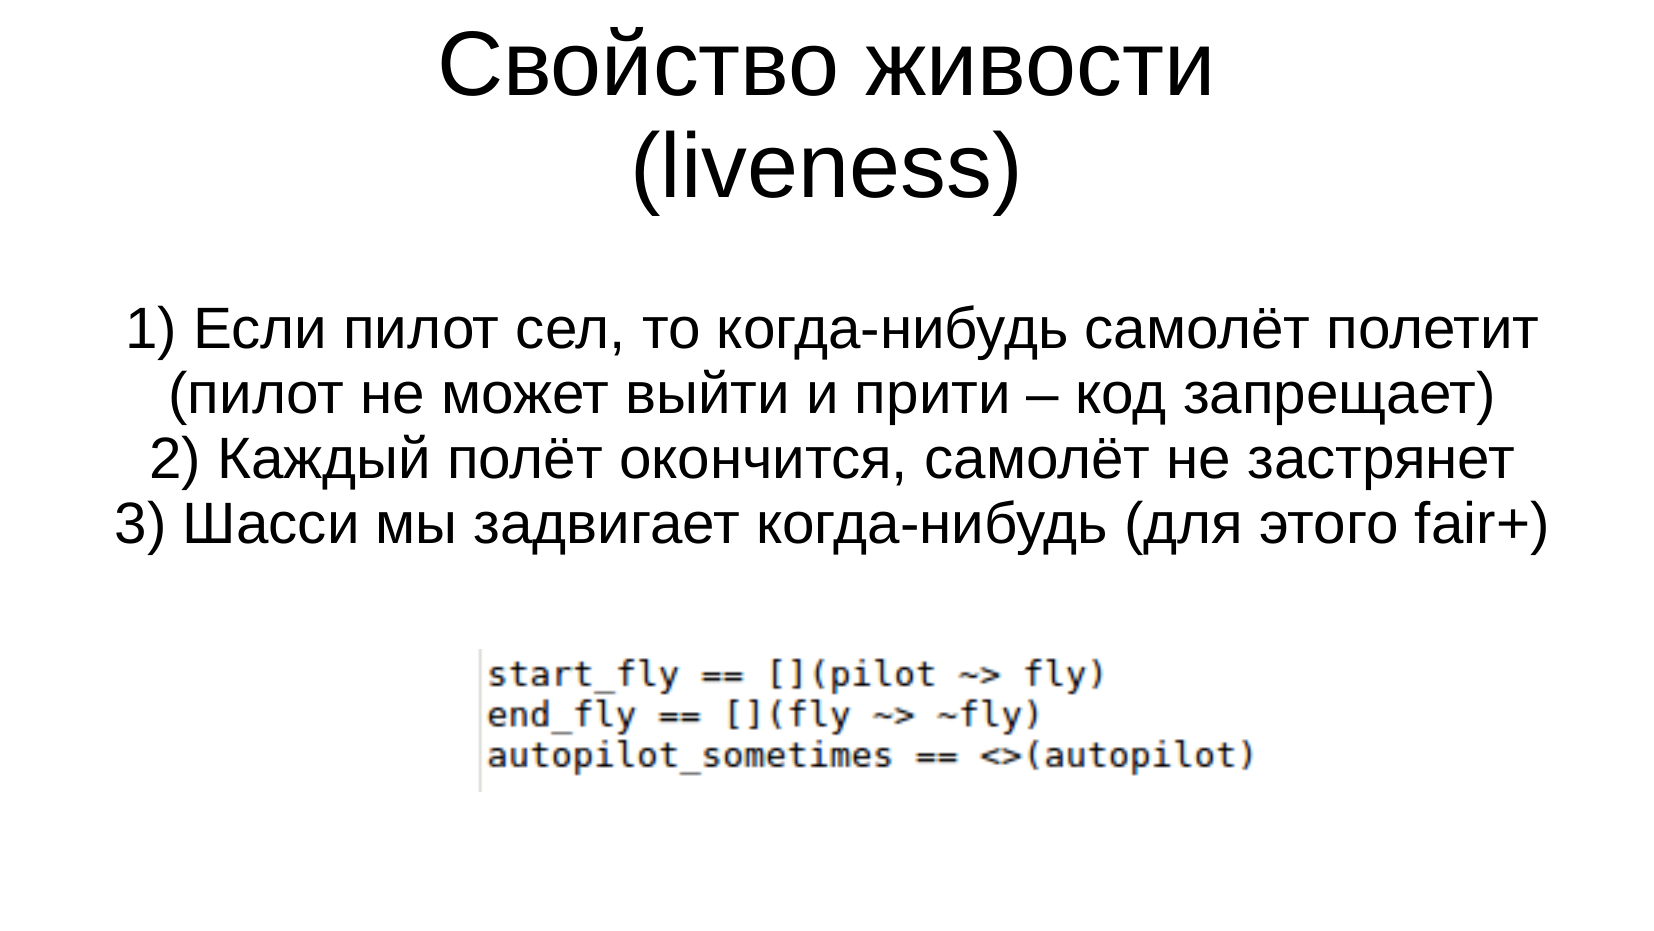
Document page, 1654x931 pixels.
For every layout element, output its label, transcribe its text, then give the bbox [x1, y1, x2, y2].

picture [477, 649, 1270, 792]
title Свойство живости (liveness) [82, 12, 1571, 218]
title 1) Если пилот сел, то когда-нибудь самолёт полетит (пилот не может выйти и прити – код запрещает) 2) Каждый полёт окончится, самолёт не застрянет 3) Шасси мы задвигает когда-нибудь (для этого fair+) [88, 295, 1577, 556]
